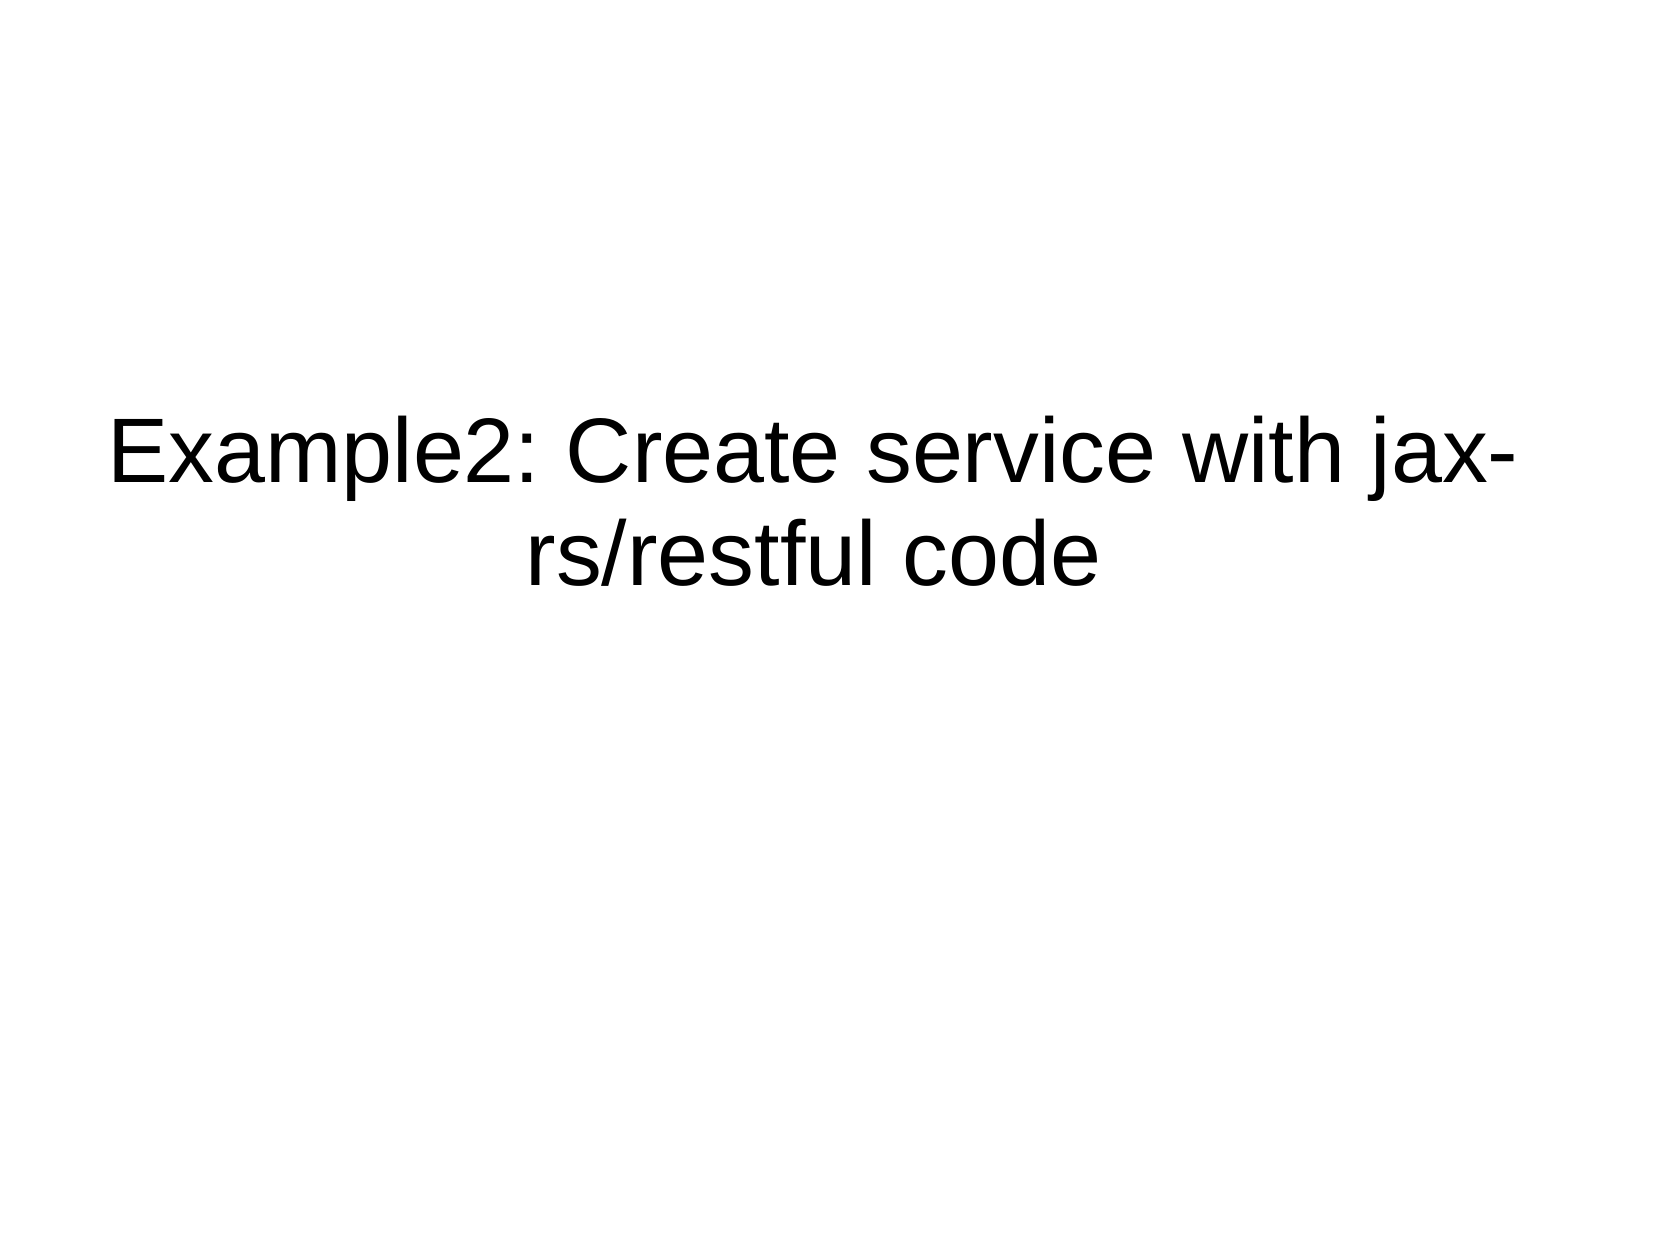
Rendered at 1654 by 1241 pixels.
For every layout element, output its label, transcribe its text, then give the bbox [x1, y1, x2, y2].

title Example2: Create service with jax-rs/restful code [82, 180, 1546, 826]
